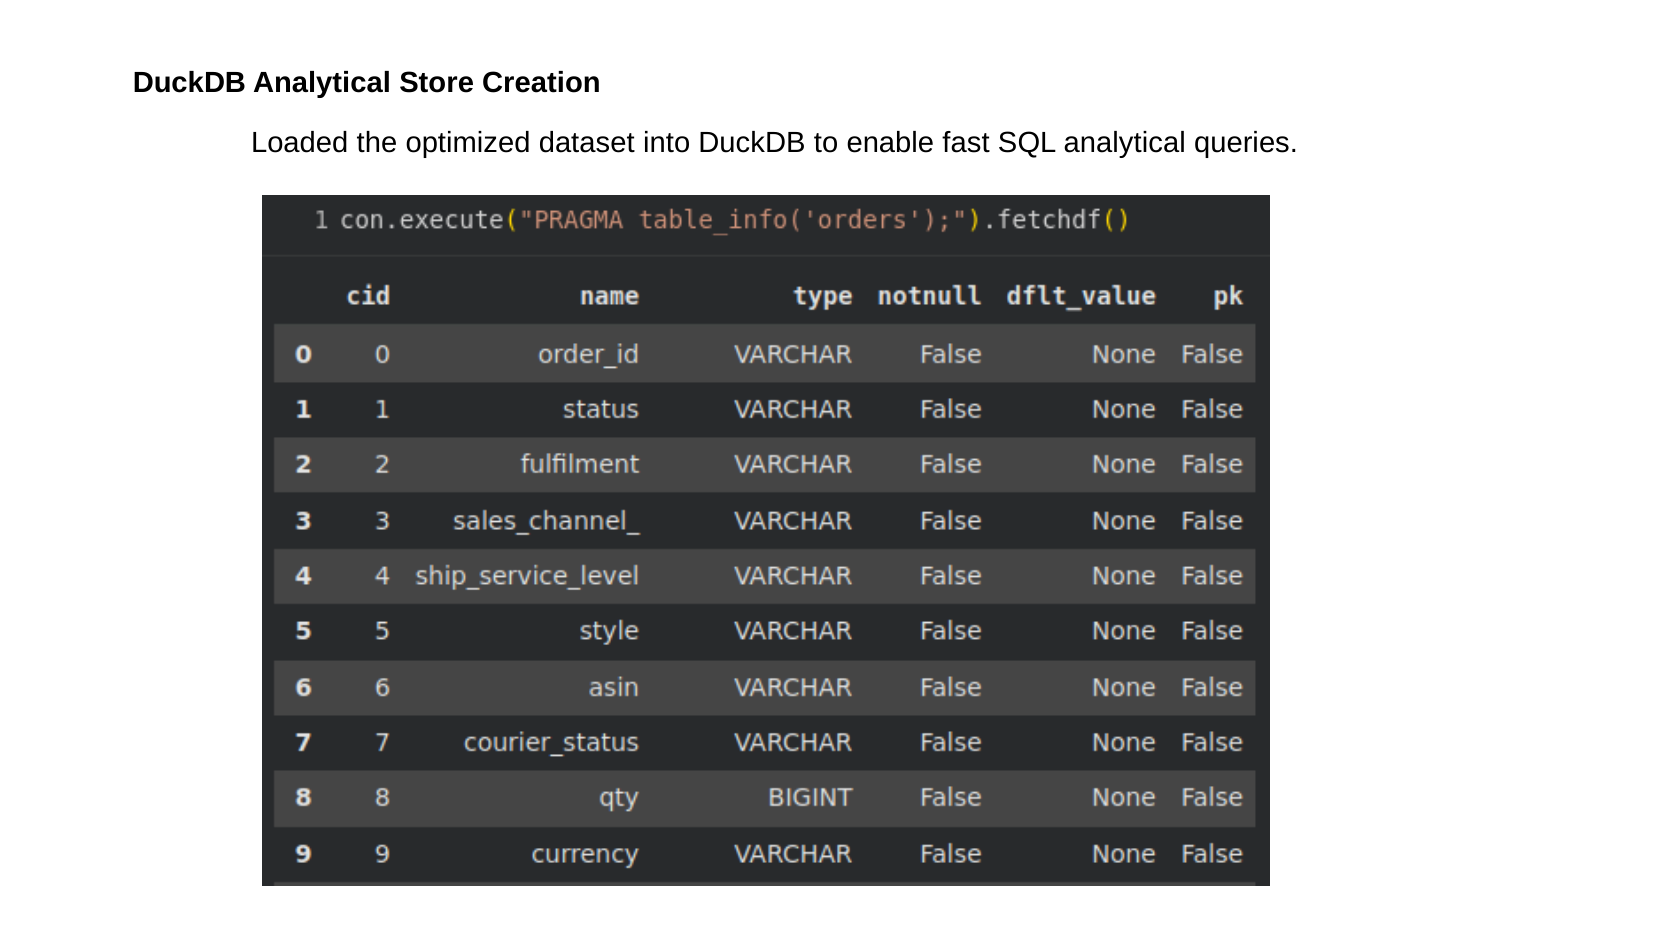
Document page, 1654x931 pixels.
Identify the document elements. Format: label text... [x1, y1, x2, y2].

text_box Loaded the optimized dataset into DuckDB to enable fast SQL analytical queries. [236, 118, 1359, 166]
picture [262, 195, 1270, 886]
text_box DuckDB Analytical Store Creation [118, 59, 709, 139]
